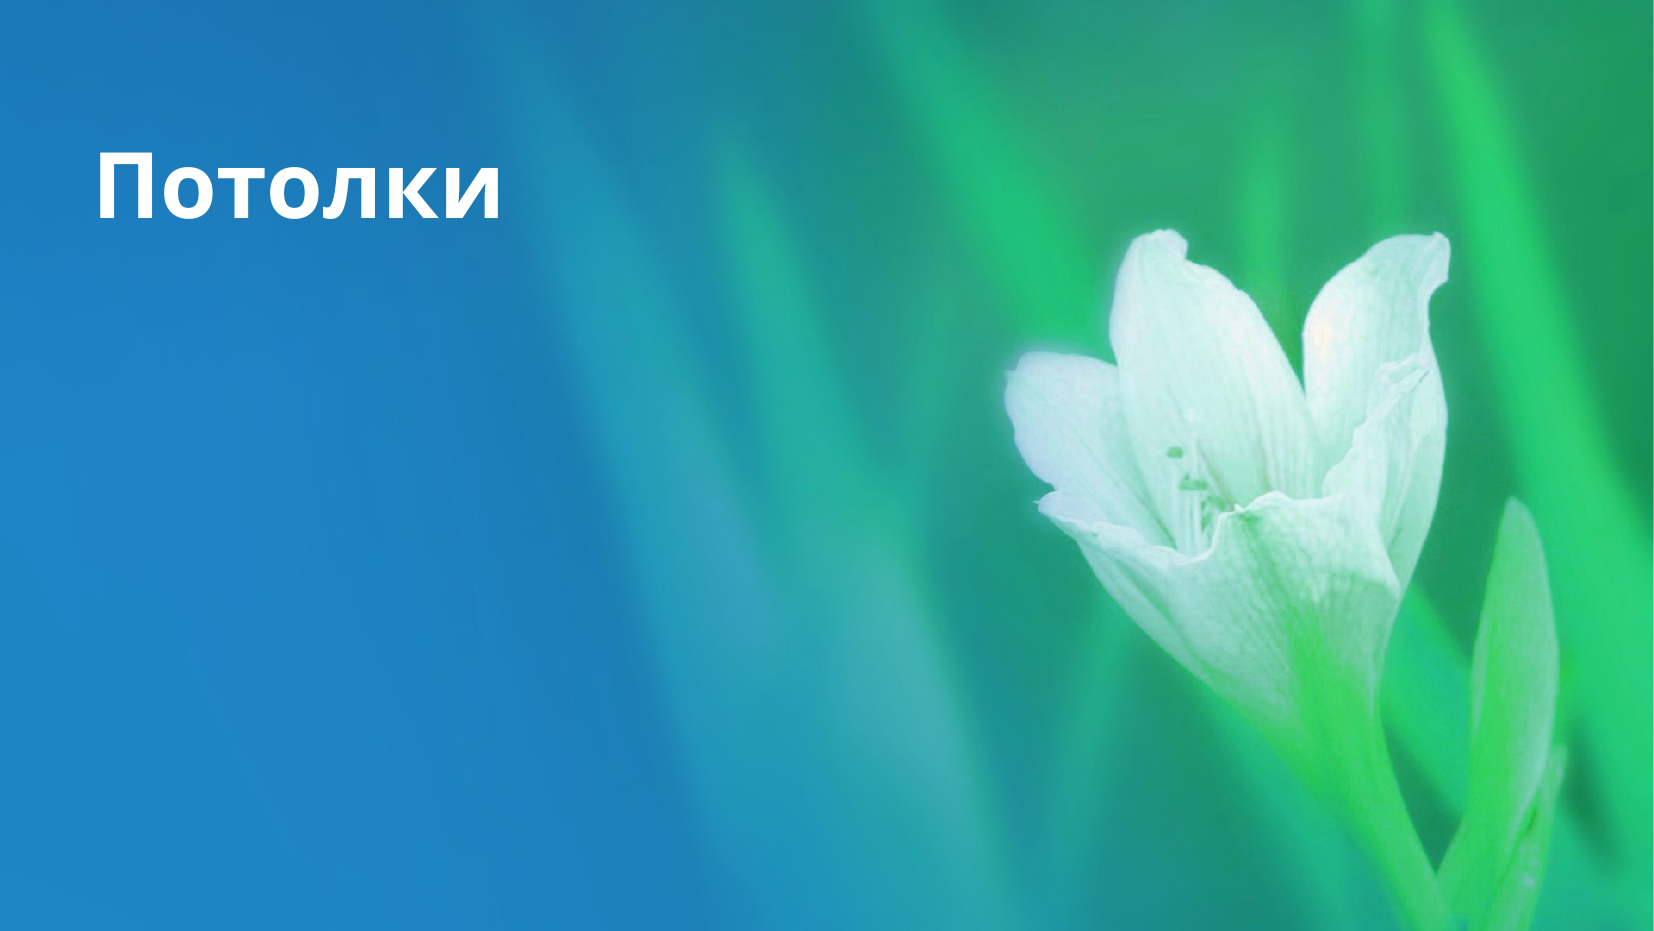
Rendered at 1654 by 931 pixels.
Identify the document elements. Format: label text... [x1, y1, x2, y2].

text_box Потолки [77, 119, 1123, 355]
picture [0, 0, 1654, 931]
